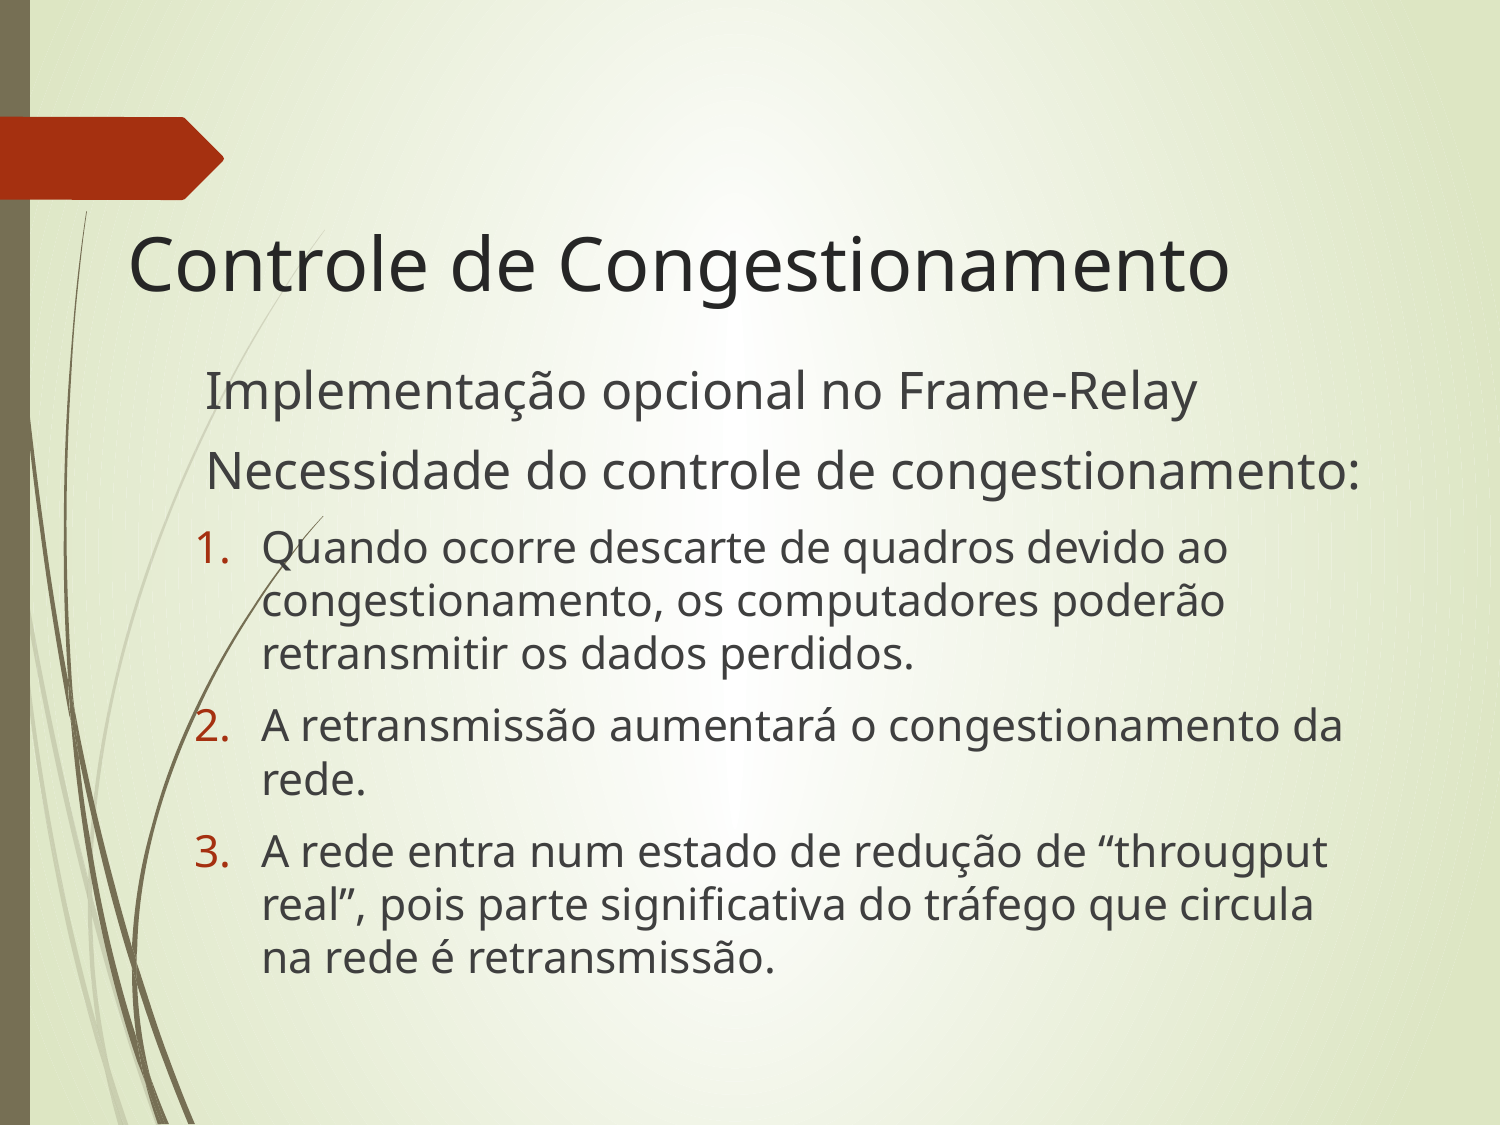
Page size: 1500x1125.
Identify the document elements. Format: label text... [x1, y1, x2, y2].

list Implementação opcional no Frame-Relay Necessidade do controle de congestionamento: Quando ocorre descarte de quadros devido ao congestionamento, os computadores poderão retransmitir os dados perdidos. A retransmissão aumentará o congestionamento da rede. A rede entra num estado de redução de “througput real”, pois parte significativa do tráfego que circula na rede é retransmissão. [112, 350, 1387, 1000]
title Controle de Congestionamento [112, 208, 1387, 315]
